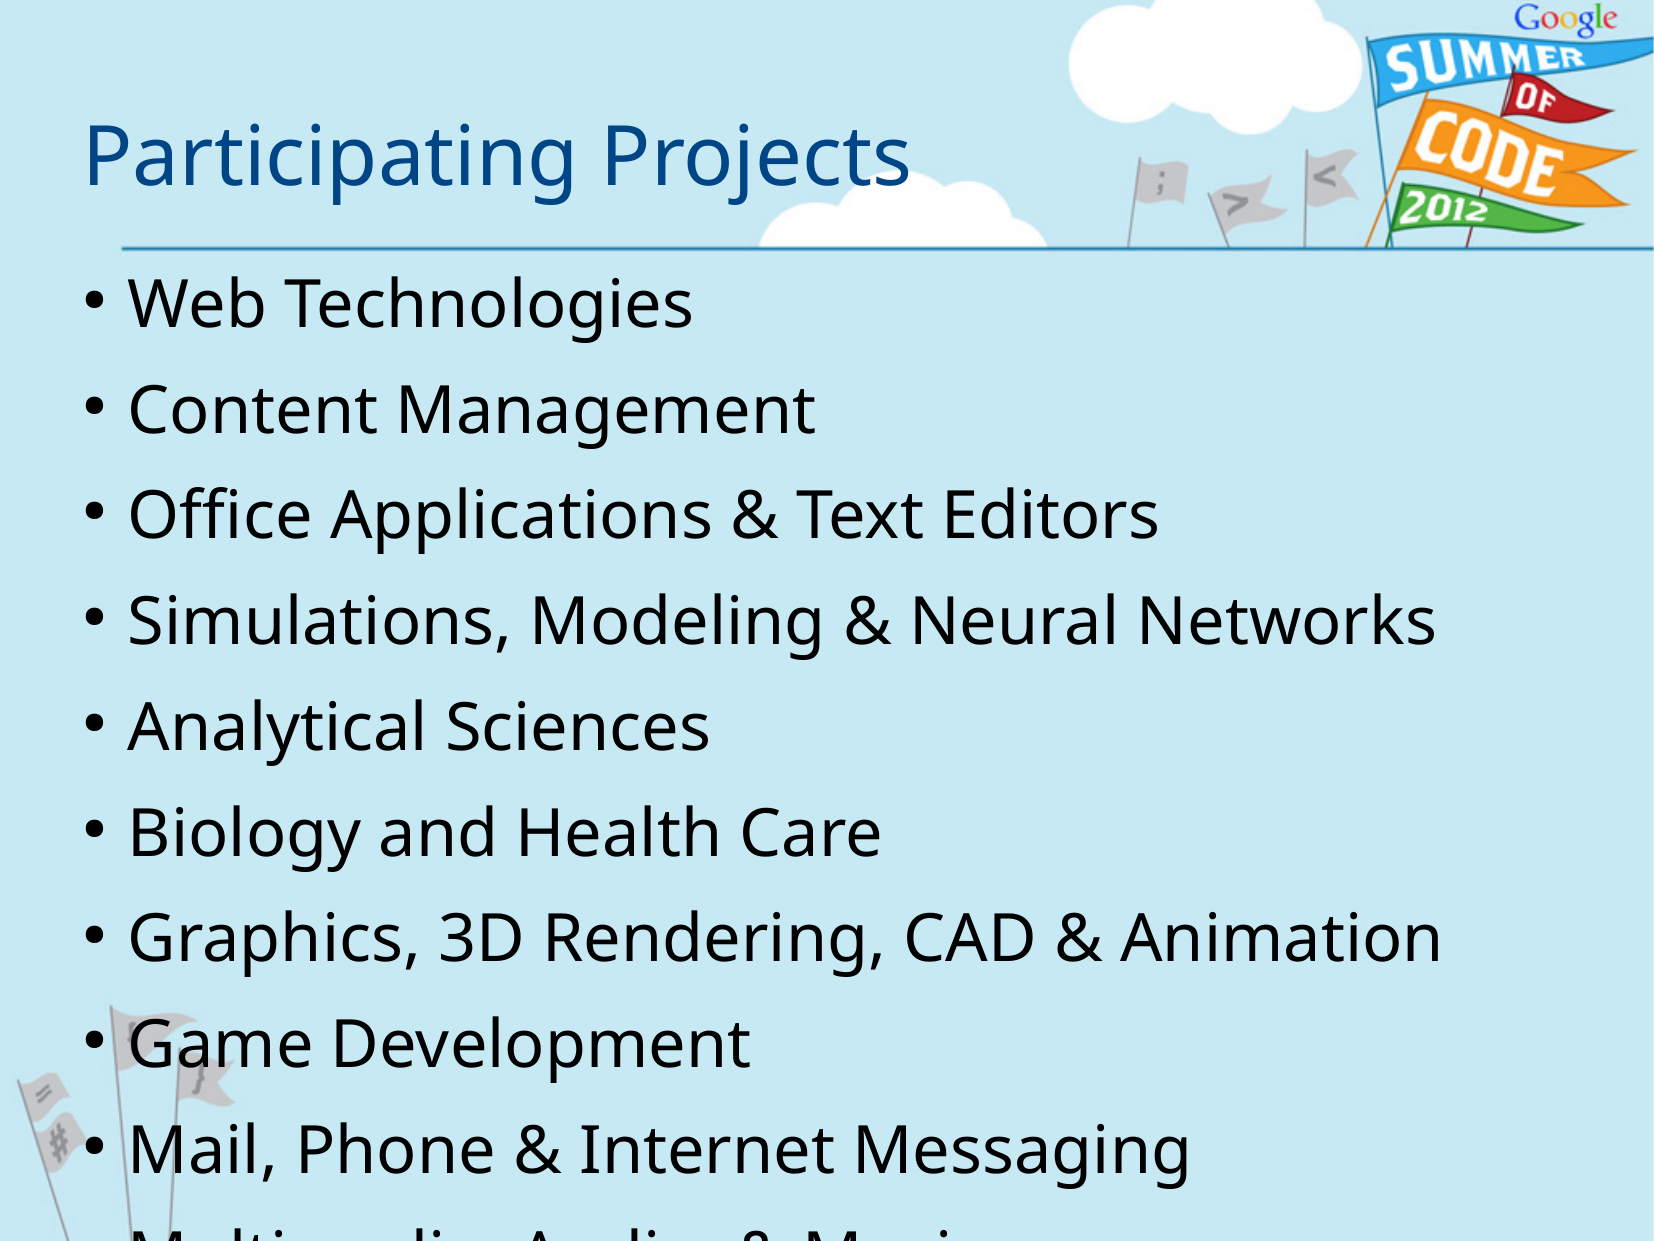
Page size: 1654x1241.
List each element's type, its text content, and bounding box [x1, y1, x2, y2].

subtitle Web Technologies Content Management Office Applications & Text Editors Simulations, Modeling & Neural Networks Analytical Sciences Biology and Health Care Graphics, 3D Rendering, CAD & Animation Game Development Mail, Phone & Internet Messaging Multimedia, Audio, & Music [82, 256, 1571, 1167]
title Participating Projects [82, 49, 1571, 256]
picture [750, 1236, 762, 1241]
picture [0, 0, 1654, 1241]
